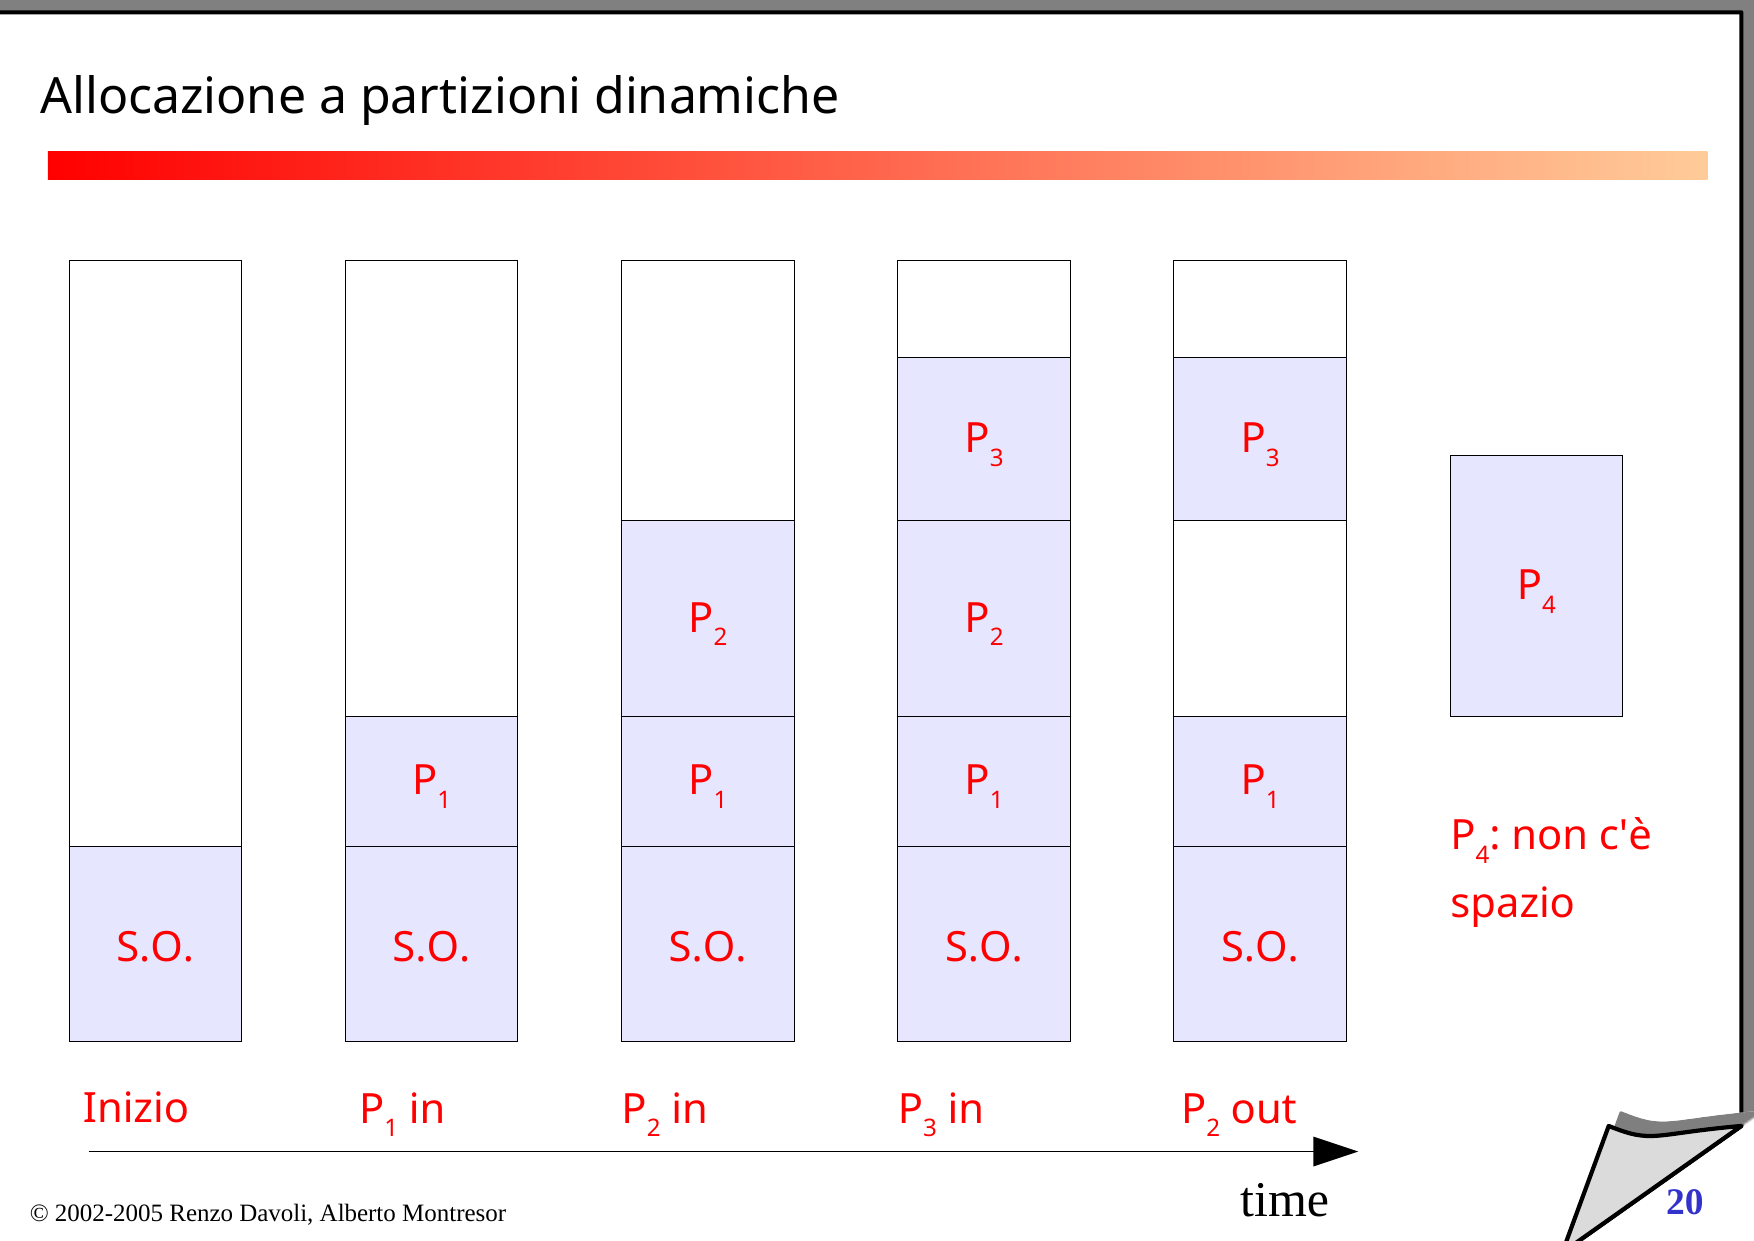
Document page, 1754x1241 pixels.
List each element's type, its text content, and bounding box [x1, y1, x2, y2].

text_box [897, 260, 1071, 357]
text_box [345, 260, 518, 716]
text_box time [1240, 1169, 1418, 1226]
text_box S.O. [897, 847, 1071, 1042]
text_box P1 [897, 717, 1071, 847]
text_box P2 [621, 520, 795, 717]
text_box P3 [897, 357, 1071, 521]
text_box P2 out [1181, 1075, 1313, 1149]
text_box P1 in [359, 1075, 452, 1149]
text_box S.O. [621, 847, 795, 1042]
text_box [1173, 521, 1347, 716]
text_box S.O. [345, 847, 518, 1042]
text_box P3 [1173, 357, 1347, 521]
text_box P1 [1173, 716, 1347, 847]
text_box P1 [345, 716, 518, 847]
text_box [1173, 260, 1347, 357]
text_box P2 in [621, 1075, 719, 1149]
text_box P2 [897, 521, 1071, 717]
text_box P1 [621, 717, 795, 847]
text_box S.O. [69, 846, 242, 1042]
text_box Inizio [82, 1074, 215, 1139]
text_box P4: non c'è spazio [1450, 801, 1700, 943]
text_box [621, 260, 795, 520]
text_box S.O. [1173, 847, 1347, 1042]
text_box P3 in [897, 1075, 995, 1149]
text_box P4 [1450, 455, 1623, 717]
title Allocazione a partizioni dinamiche [40, 49, 1714, 144]
text_box [69, 260, 242, 846]
